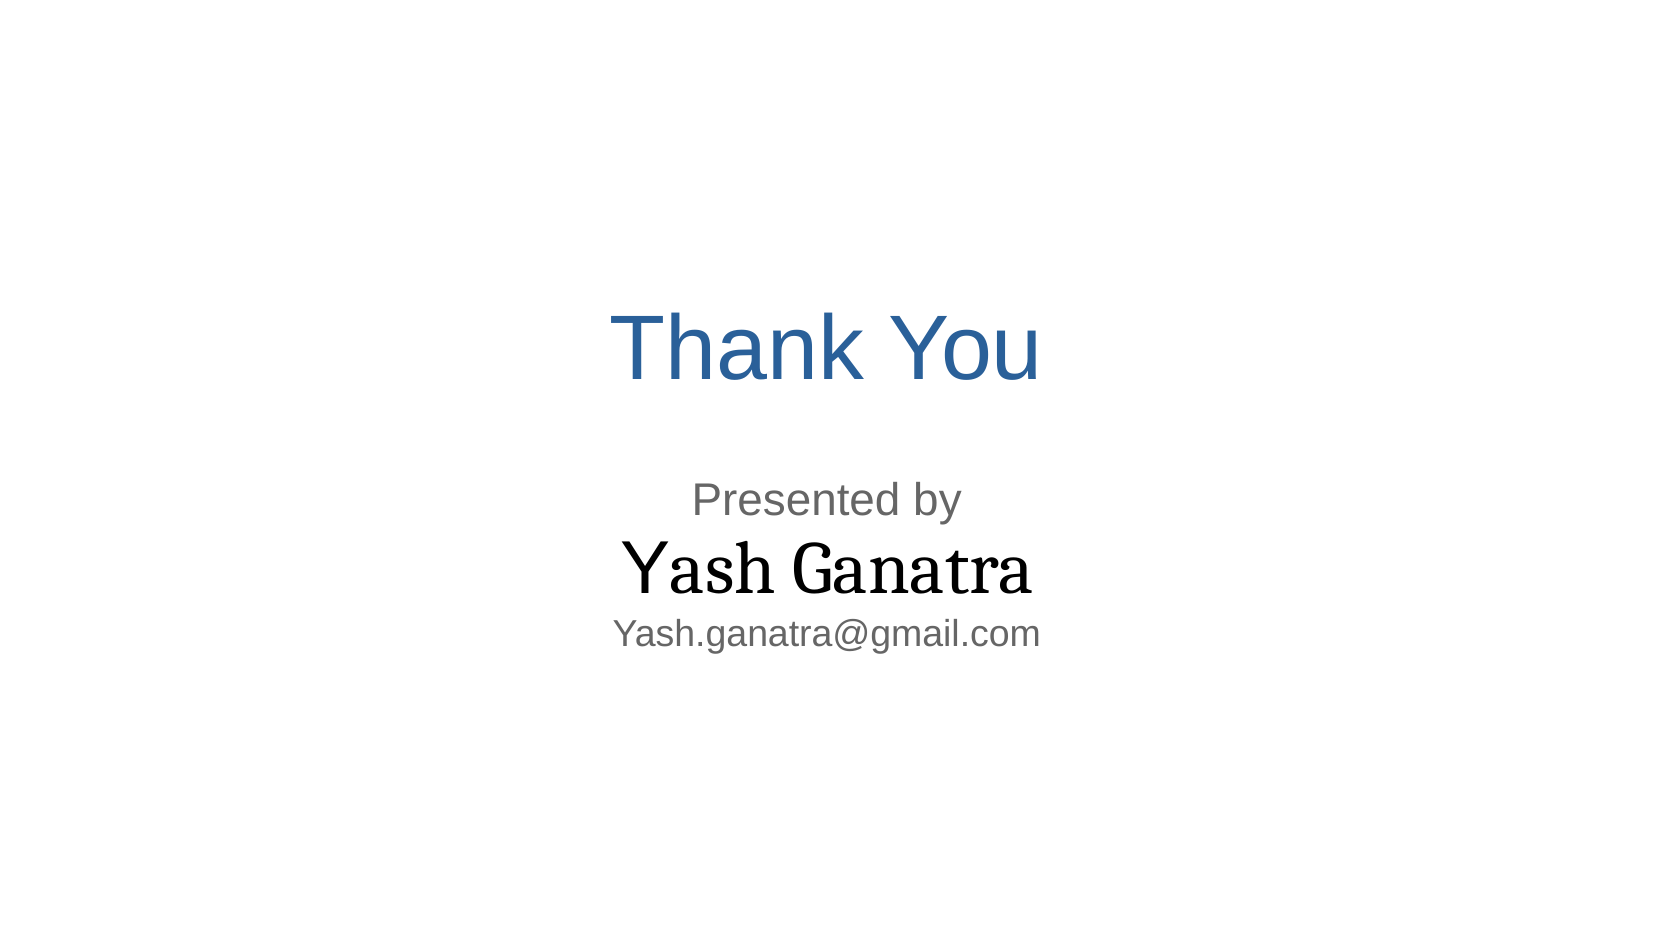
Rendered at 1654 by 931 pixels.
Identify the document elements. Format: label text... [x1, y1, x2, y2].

text_box Thank You Presented by Yash Ganatra Yash.ganatra@gmail.com [360, 289, 1294, 663]
